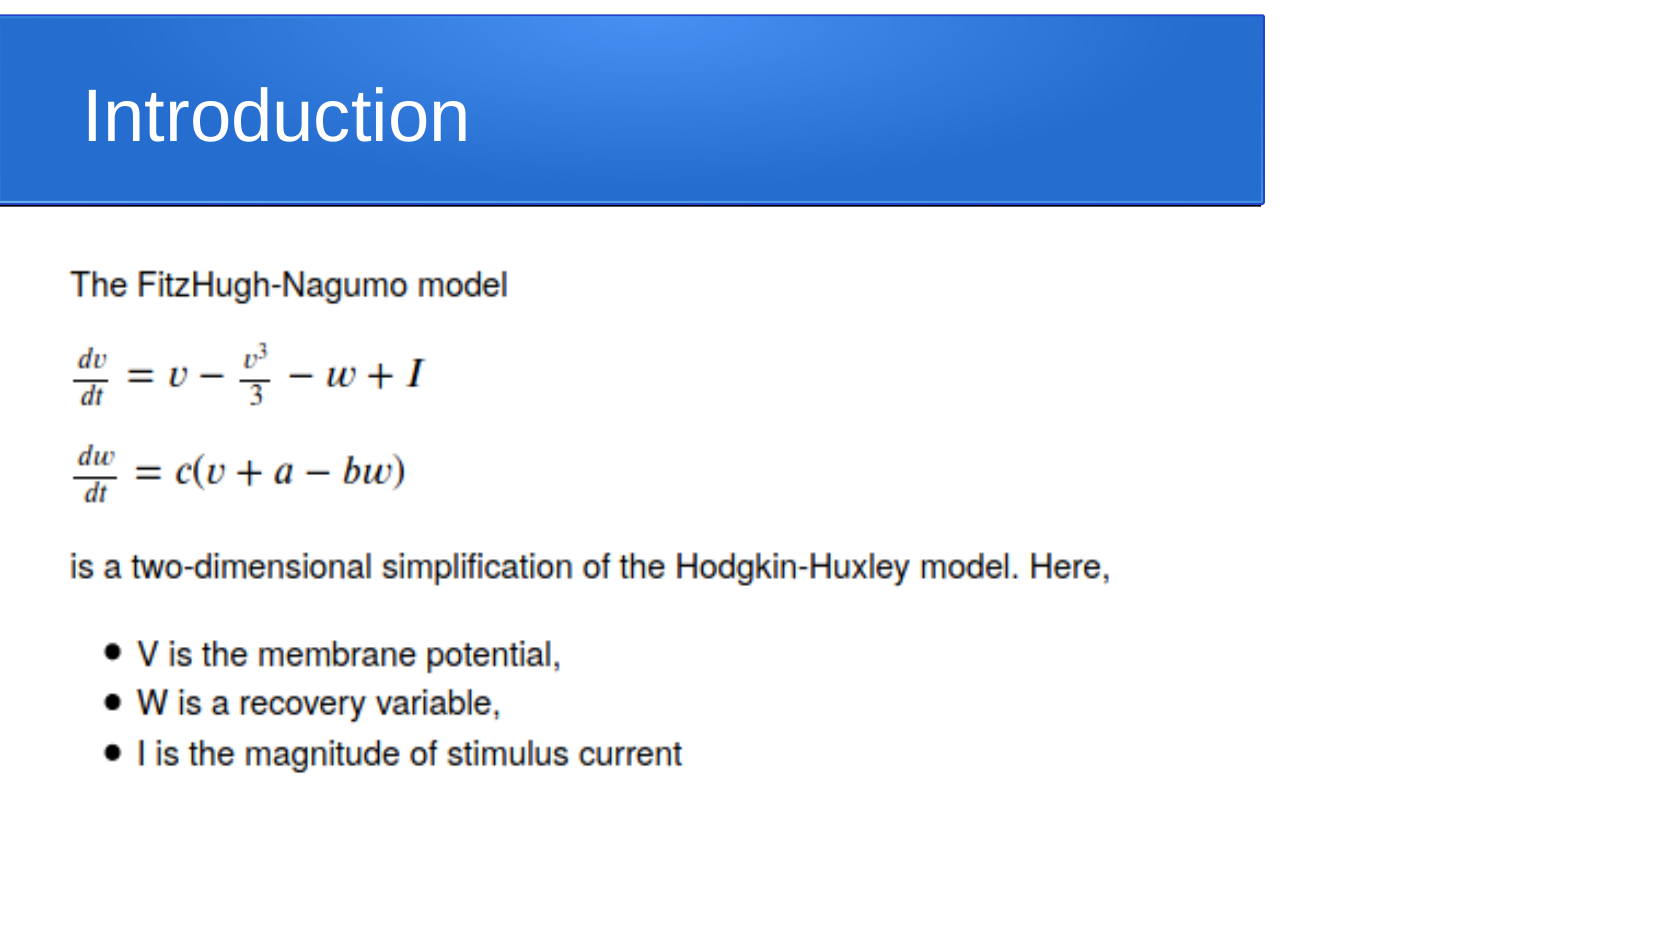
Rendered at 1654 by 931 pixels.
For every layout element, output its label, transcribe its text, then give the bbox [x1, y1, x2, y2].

title Introduction [82, 35, 1235, 189]
picture [30, 251, 1201, 811]
